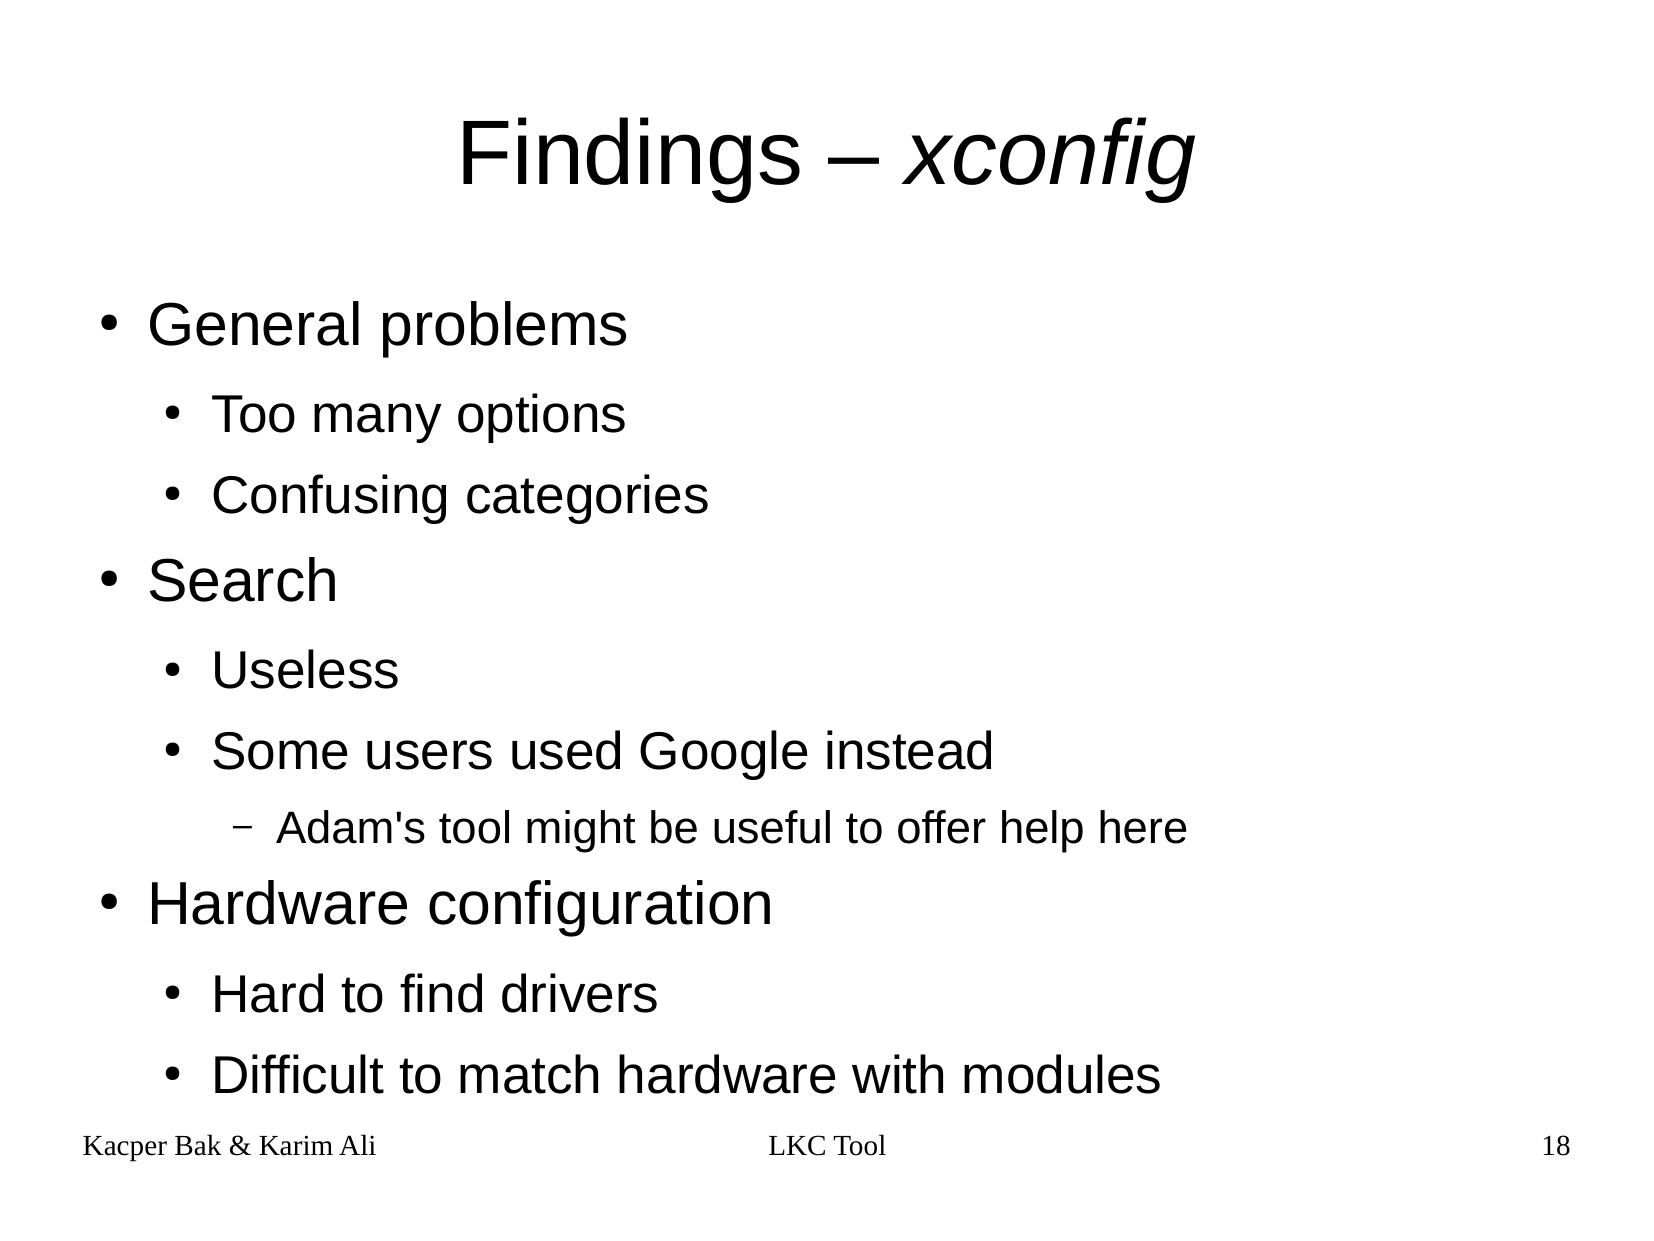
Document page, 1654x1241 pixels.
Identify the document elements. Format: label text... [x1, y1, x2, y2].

title Findings – xconfig [82, 49, 1571, 257]
list General problems Too many options Confusing categories Search Useless Some users used Google instead Adam's tool might be useful to offer help here Hardware configuration Hard to find drivers Difficult to match hardware with modules [82, 290, 1571, 1109]
